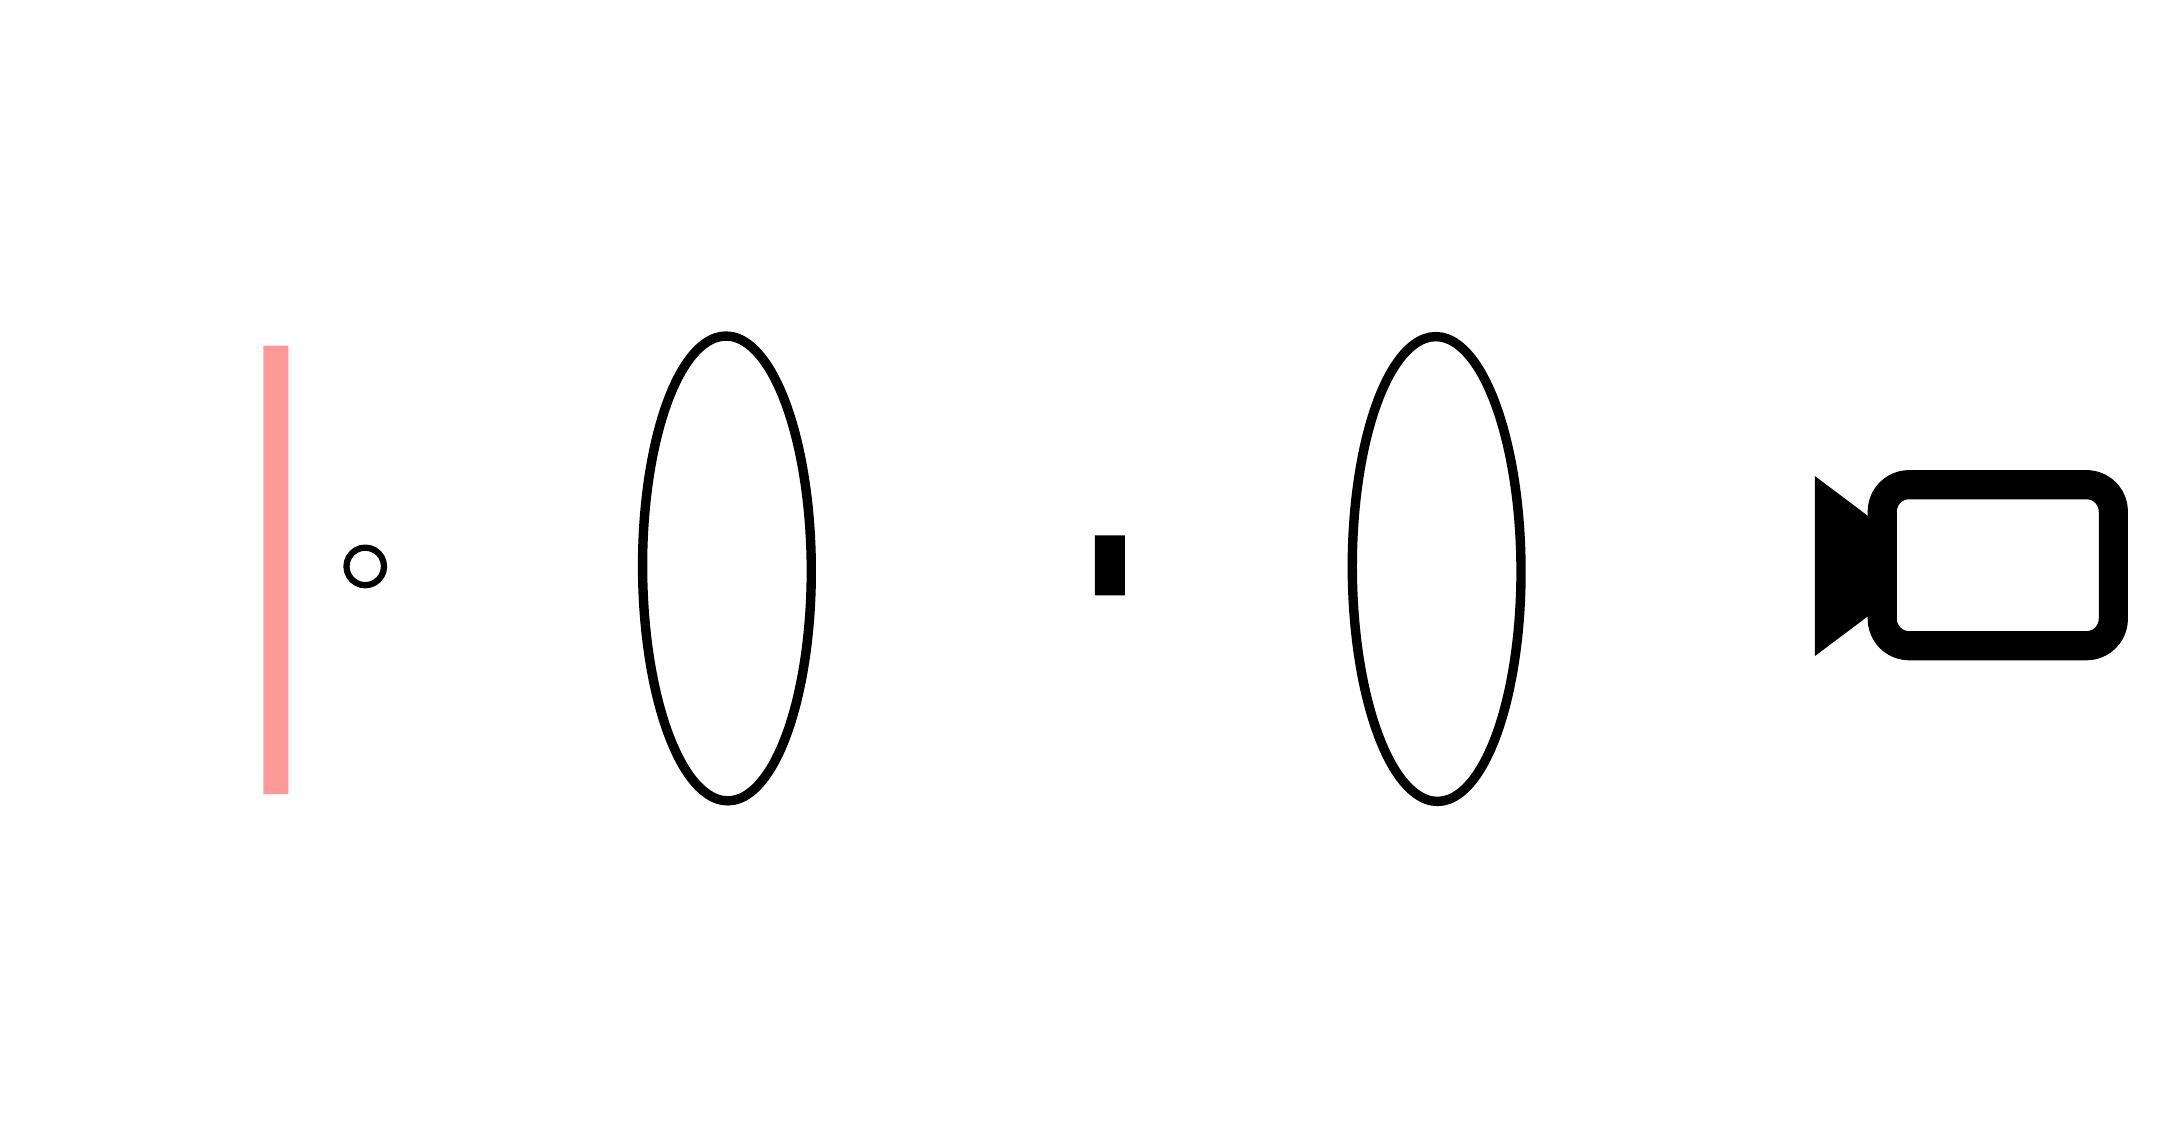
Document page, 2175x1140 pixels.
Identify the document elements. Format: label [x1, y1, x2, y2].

text_box [1352, 336, 1522, 802]
text_box [642, 336, 812, 801]
text_box [1094, 535, 1125, 596]
text_box [1814, 476, 1875, 657]
text_box [1882, 484, 2114, 646]
